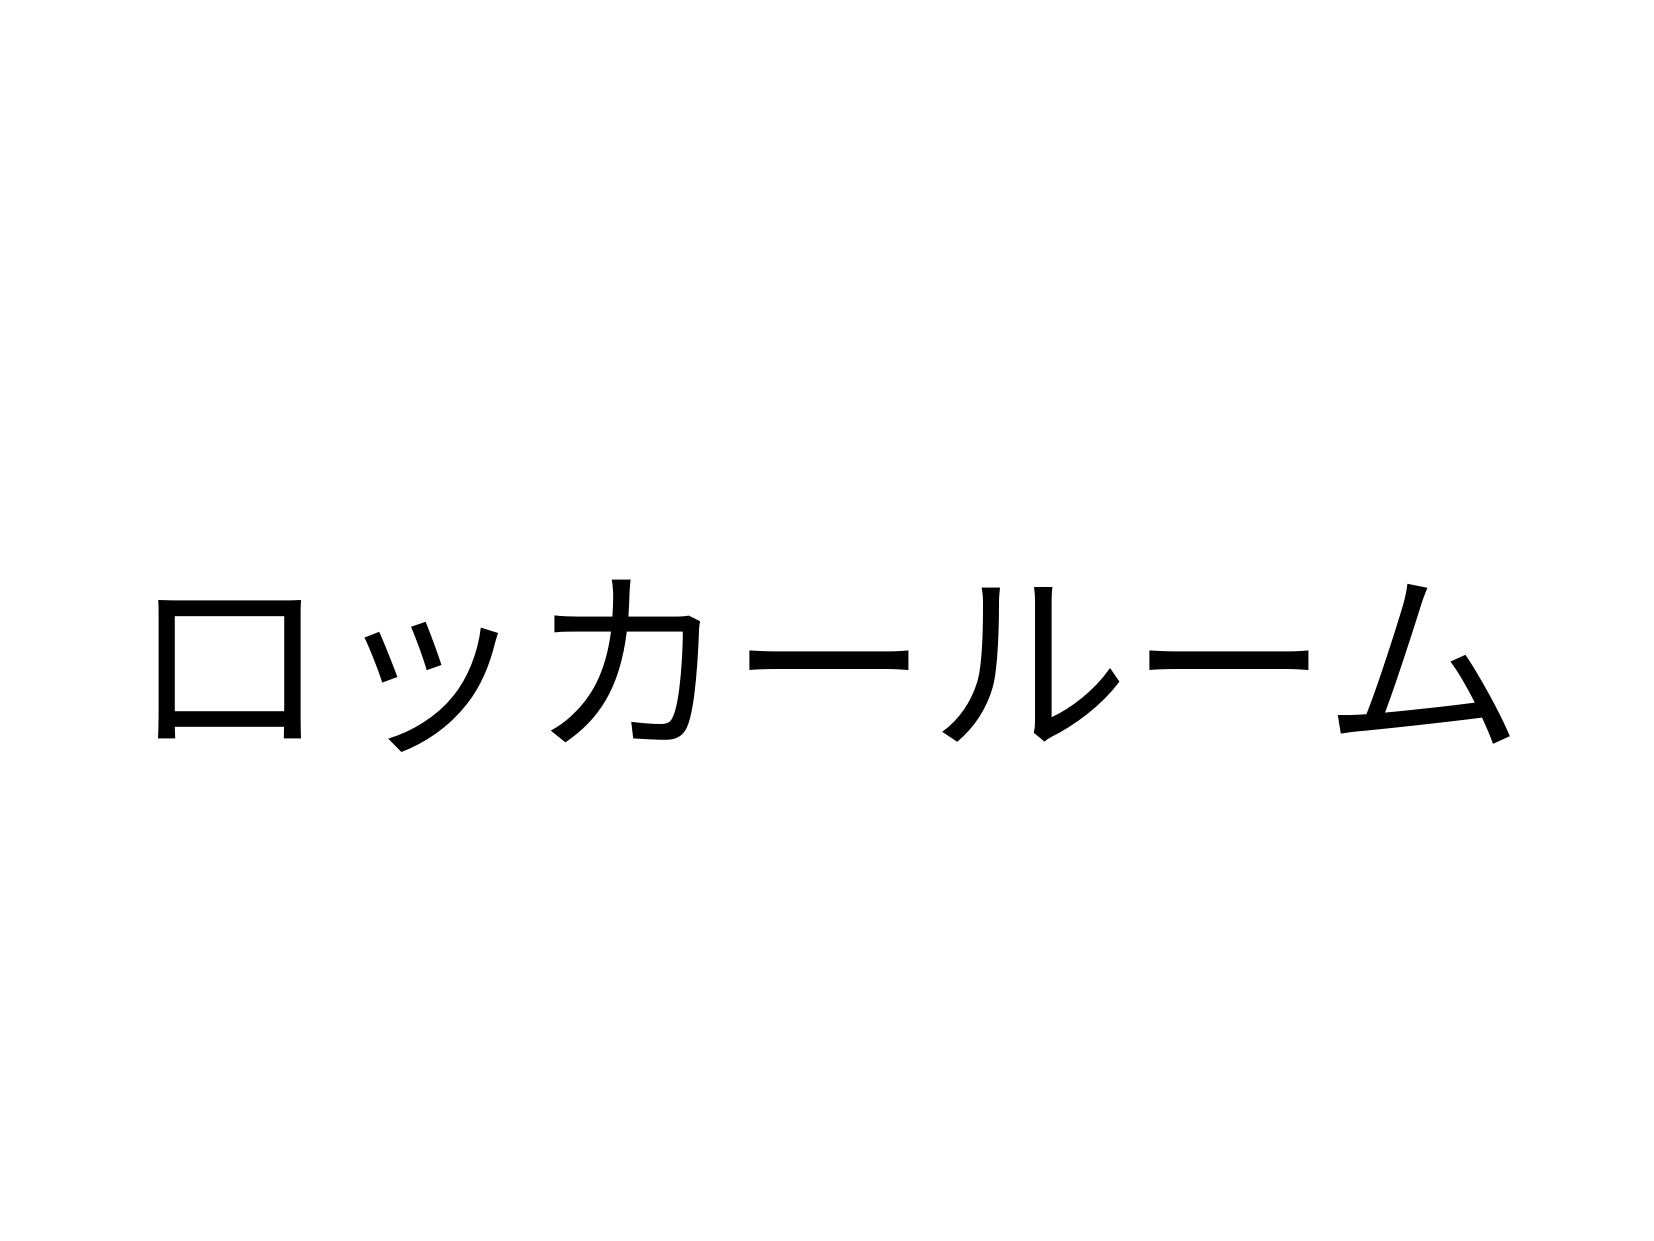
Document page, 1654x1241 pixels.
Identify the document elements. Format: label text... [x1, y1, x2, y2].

subtitle ロッカールーム [82, 290, 1571, 1010]
